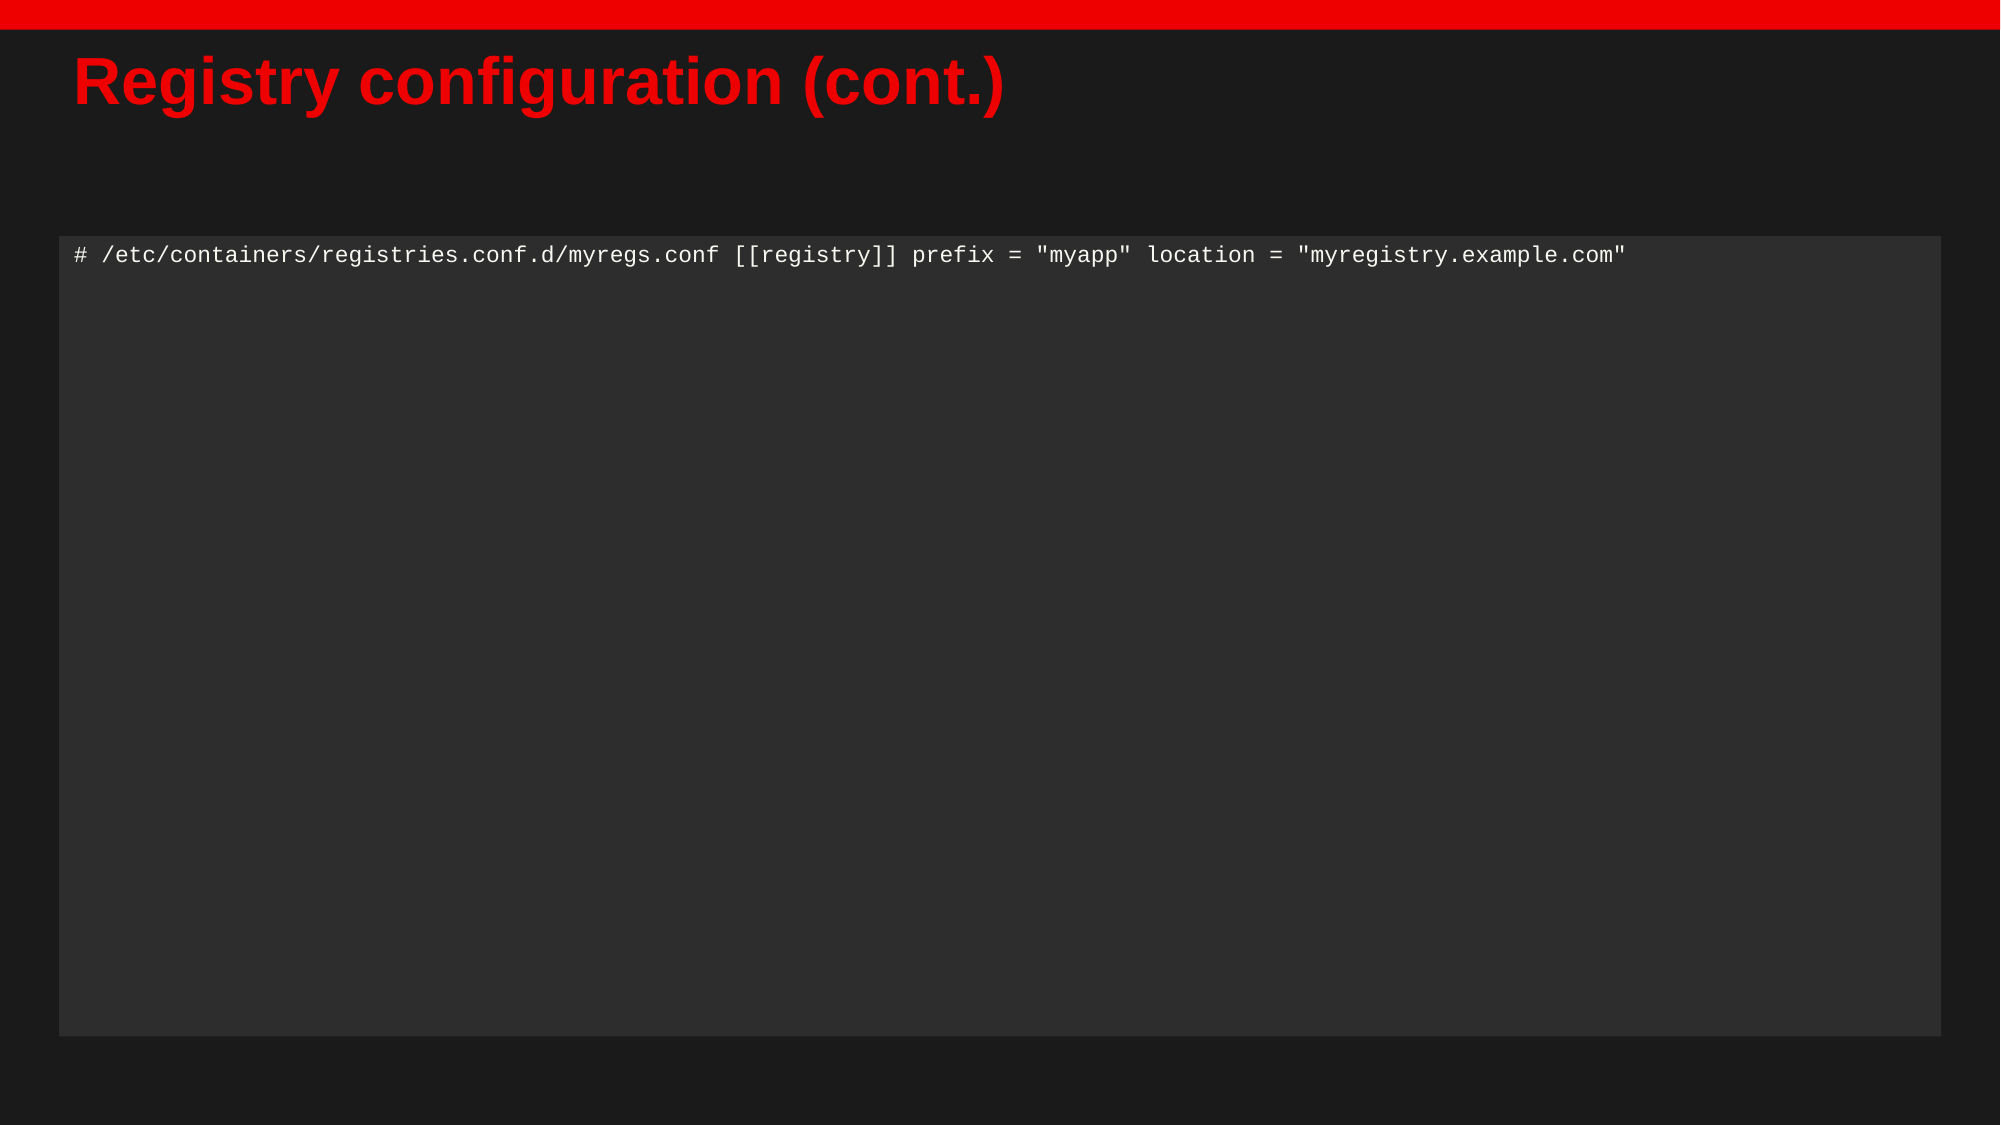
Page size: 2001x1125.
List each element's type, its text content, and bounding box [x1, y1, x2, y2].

text_box Registry configuration (cont.) [59, 36, 1942, 208]
text_box # /etc/containers/registries.conf.d/myregs.conf [[registry]] prefix = "myapp" location = "myregistry.example.com" [59, 236, 1942, 1037]
text_box [0, 0, 2001, 30]
